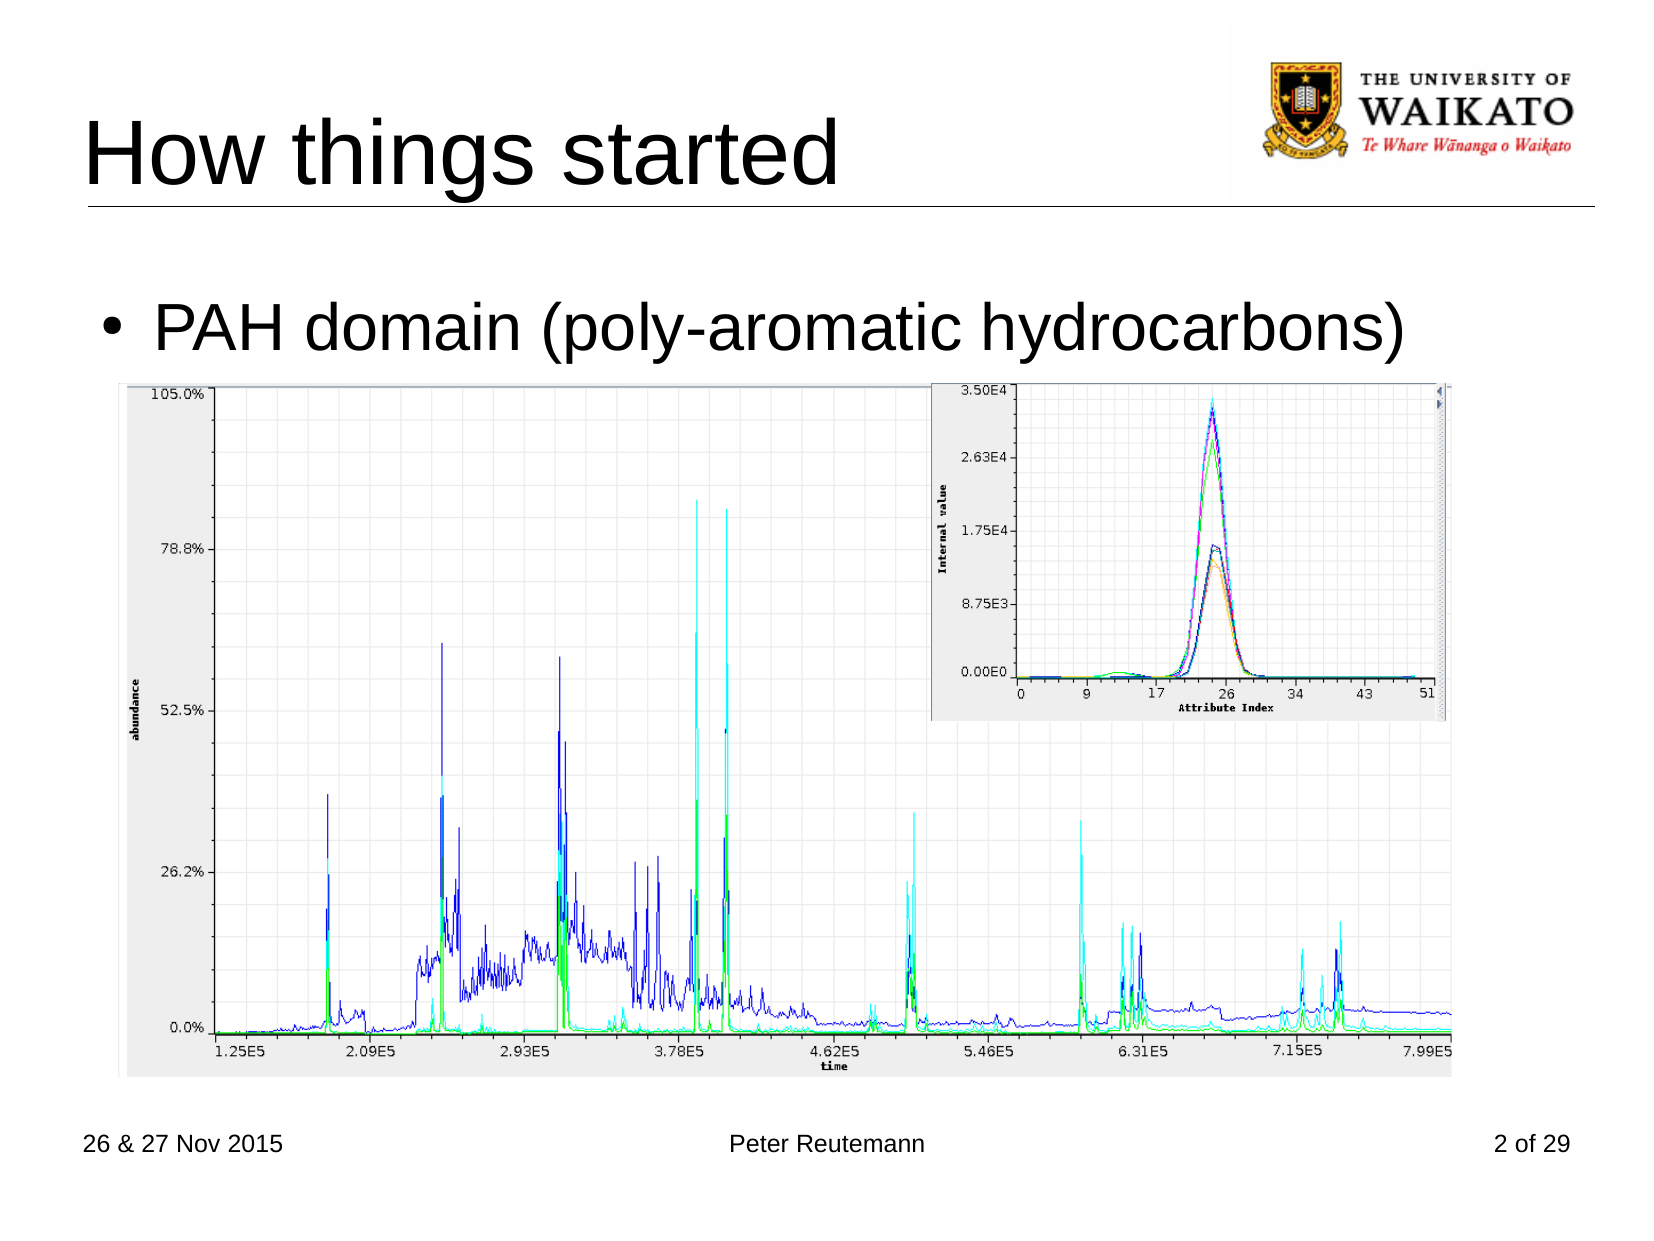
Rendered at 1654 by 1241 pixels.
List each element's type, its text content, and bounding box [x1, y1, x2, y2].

title How things started [82, 49, 1571, 257]
picture [118, 383, 1461, 1077]
picture [1228, 24, 1619, 201]
list PAH domain (poly-aromatic hydrocarbons) [82, 290, 1571, 1010]
